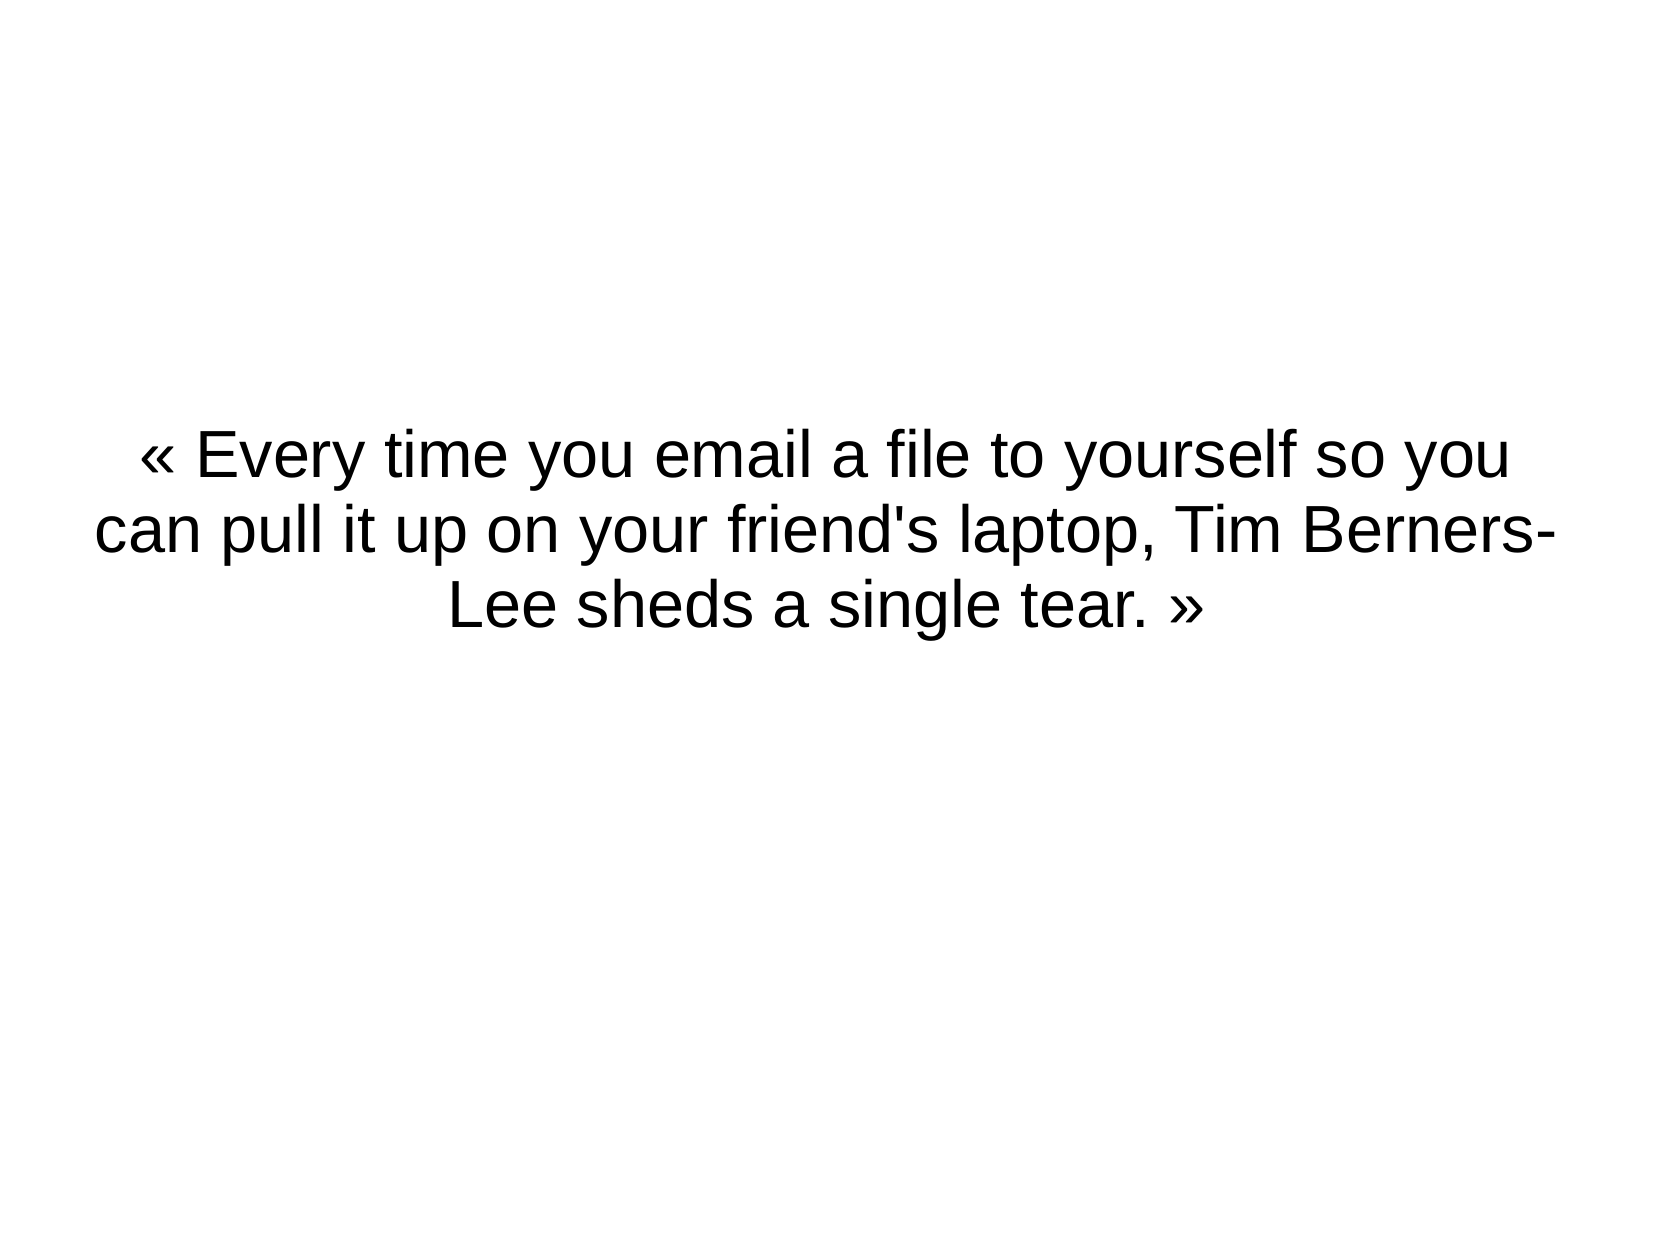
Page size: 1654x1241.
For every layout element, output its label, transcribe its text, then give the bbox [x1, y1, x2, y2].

subtitle « Every time you email a file to yourself so you can pull it up on your friend's laptop, Tim Berners-Lee sheds a single tear. » [82, 49, 1571, 1010]
